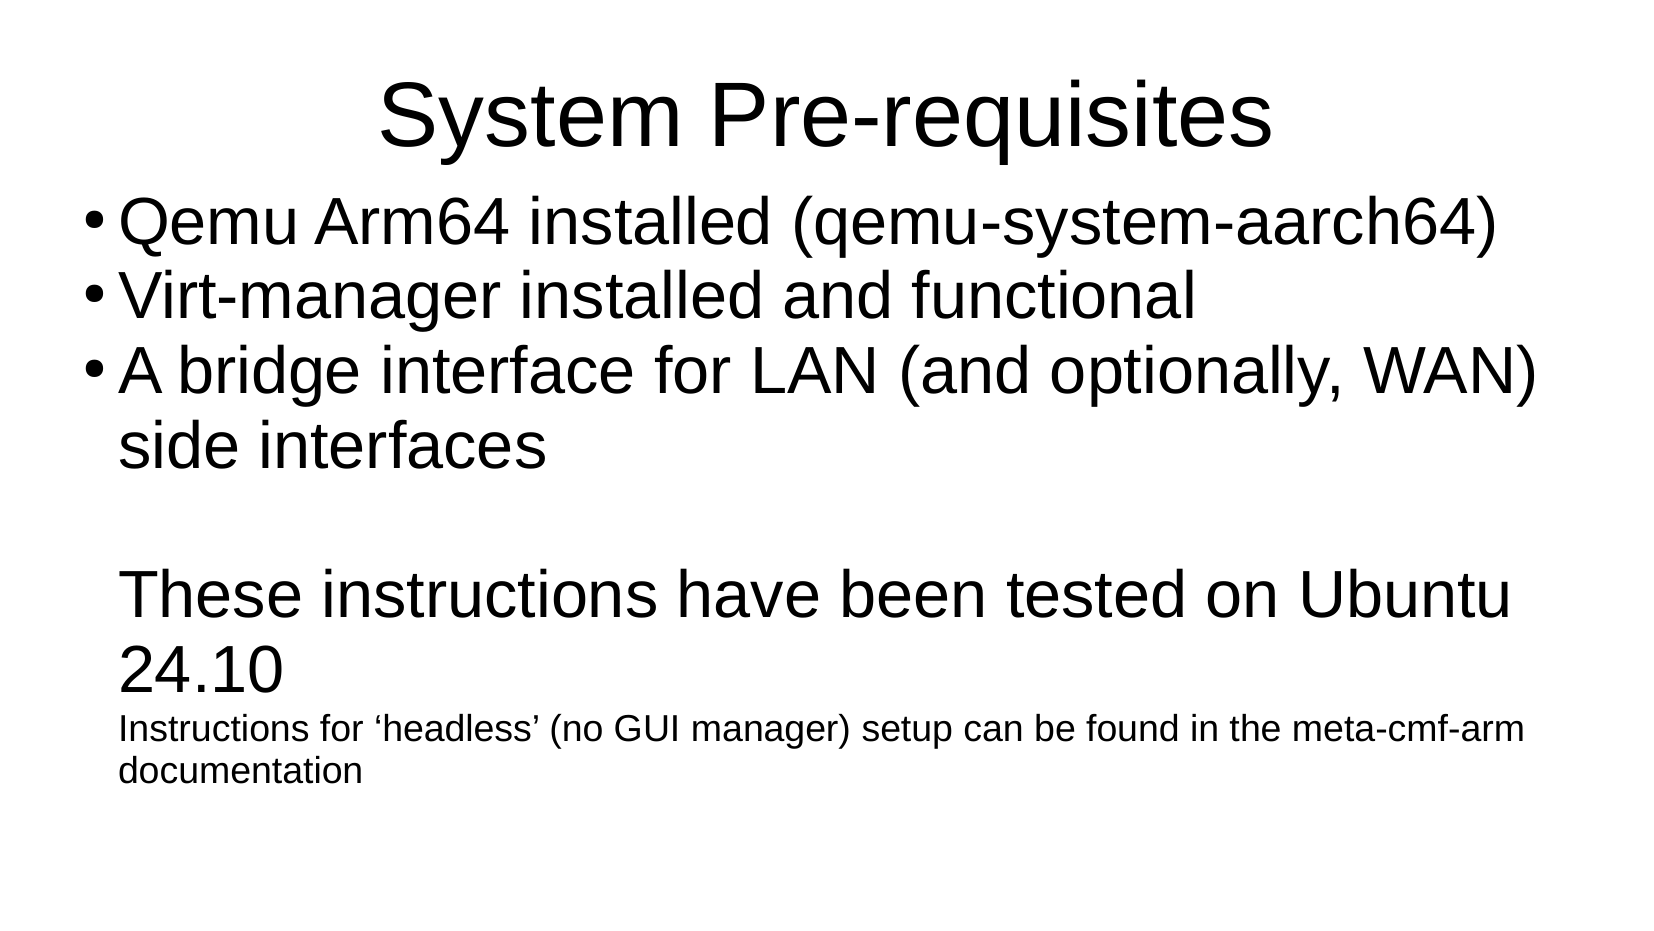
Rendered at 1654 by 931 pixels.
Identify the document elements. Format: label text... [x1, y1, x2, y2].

subtitle Qemu Arm64 installed (qemu-system-aarch64) Virt-manager installed and functional A bridge interface for LAN (and optionally, WAN) side interfaces These instructions have been tested on Ubuntu 24.10 Instructions for ‘headless’ (no GUI manager) setup can be found in the meta-cmf-arm documentation [82, 183, 1571, 792]
title System Pre-requisites [82, 37, 1571, 183]
